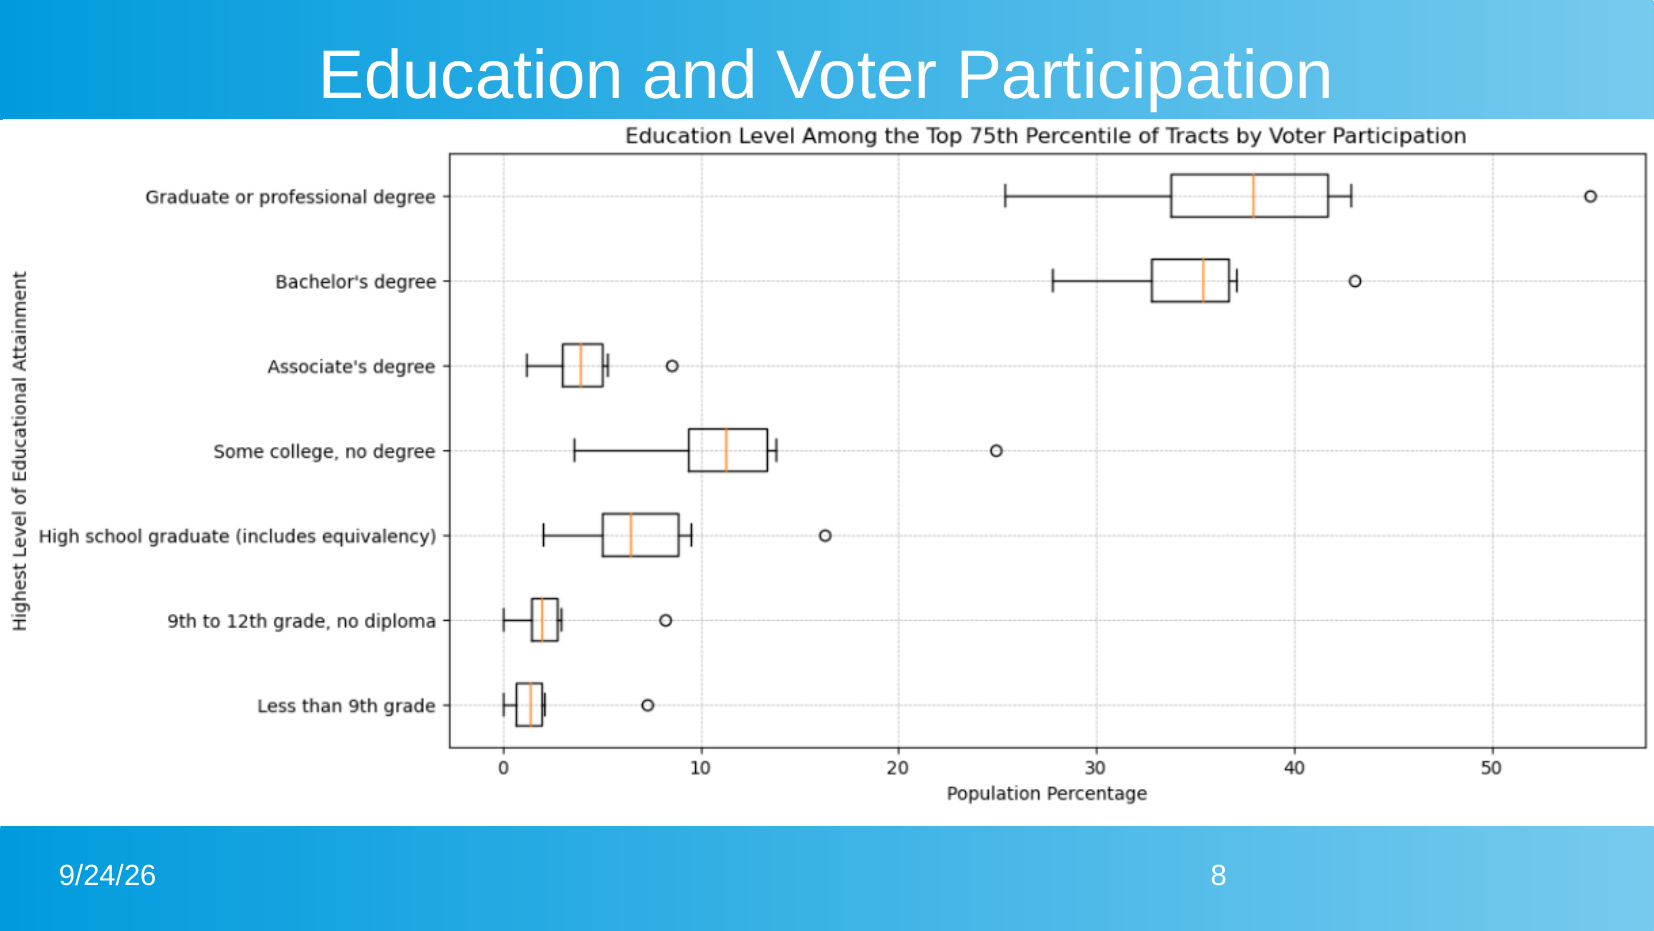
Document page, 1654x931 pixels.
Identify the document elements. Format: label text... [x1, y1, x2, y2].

text_box [1210, 856, 1595, 916]
title Education and Voter Participation [59, 29, 1595, 108]
picture [3, 108, 1654, 814]
text_box 7/24/2023 [59, 856, 443, 916]
